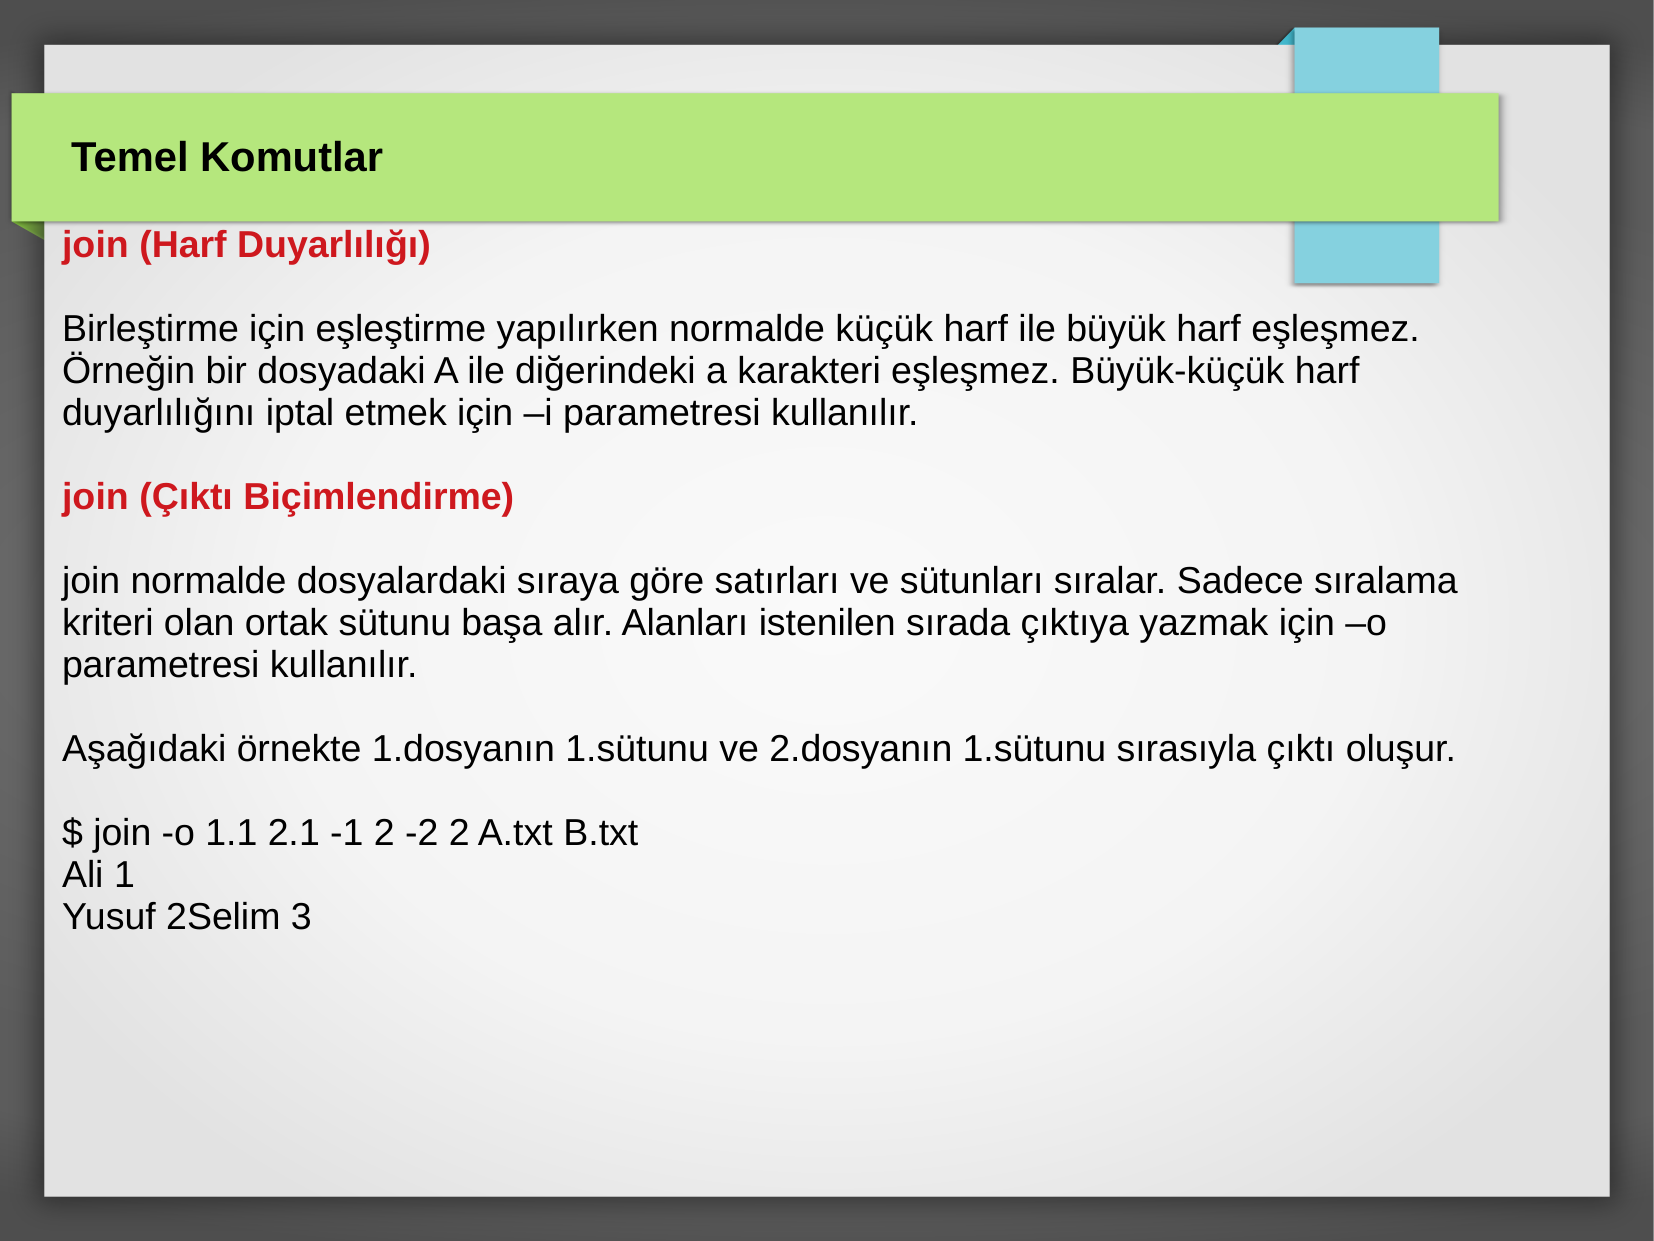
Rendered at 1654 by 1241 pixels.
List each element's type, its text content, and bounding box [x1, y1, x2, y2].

text_box join (Harf Duyarlılığı) Birleştirme için eşleştirme yapılırken normalde küçük harf ile büyük harf eşleşmez. Örneğin bir dosyadaki A ile diğerindeki a karakteri eşleşmez. Büyük-küçük harf duyarlılığını iptal etmek için –i parametresi kullanılır. join (Çıktı Biçimlendirme) join normalde dosyalardaki sıraya göre satırları ve sütunları sıralar. Sadece sıralama kriteri olan ortak sütunu başa alır. Alanları istenilen sırada çıktıya yazmak için –o parametresi kullanılır. Aşağıdaki örnekte 1.dosyanın 1.sütunu ve 2.dosyanın 1.sütunu sırasıyla çıktı oluşur. $ join -o 1.1 2.1 -1 2 -2 2 A.txt B.txt Ali 1 Yusuf 2Selim 3 [47, 216, 1473, 945]
picture [0, 0, 1654, 1241]
text_box Temel Komutlar [56, 126, 426, 207]
